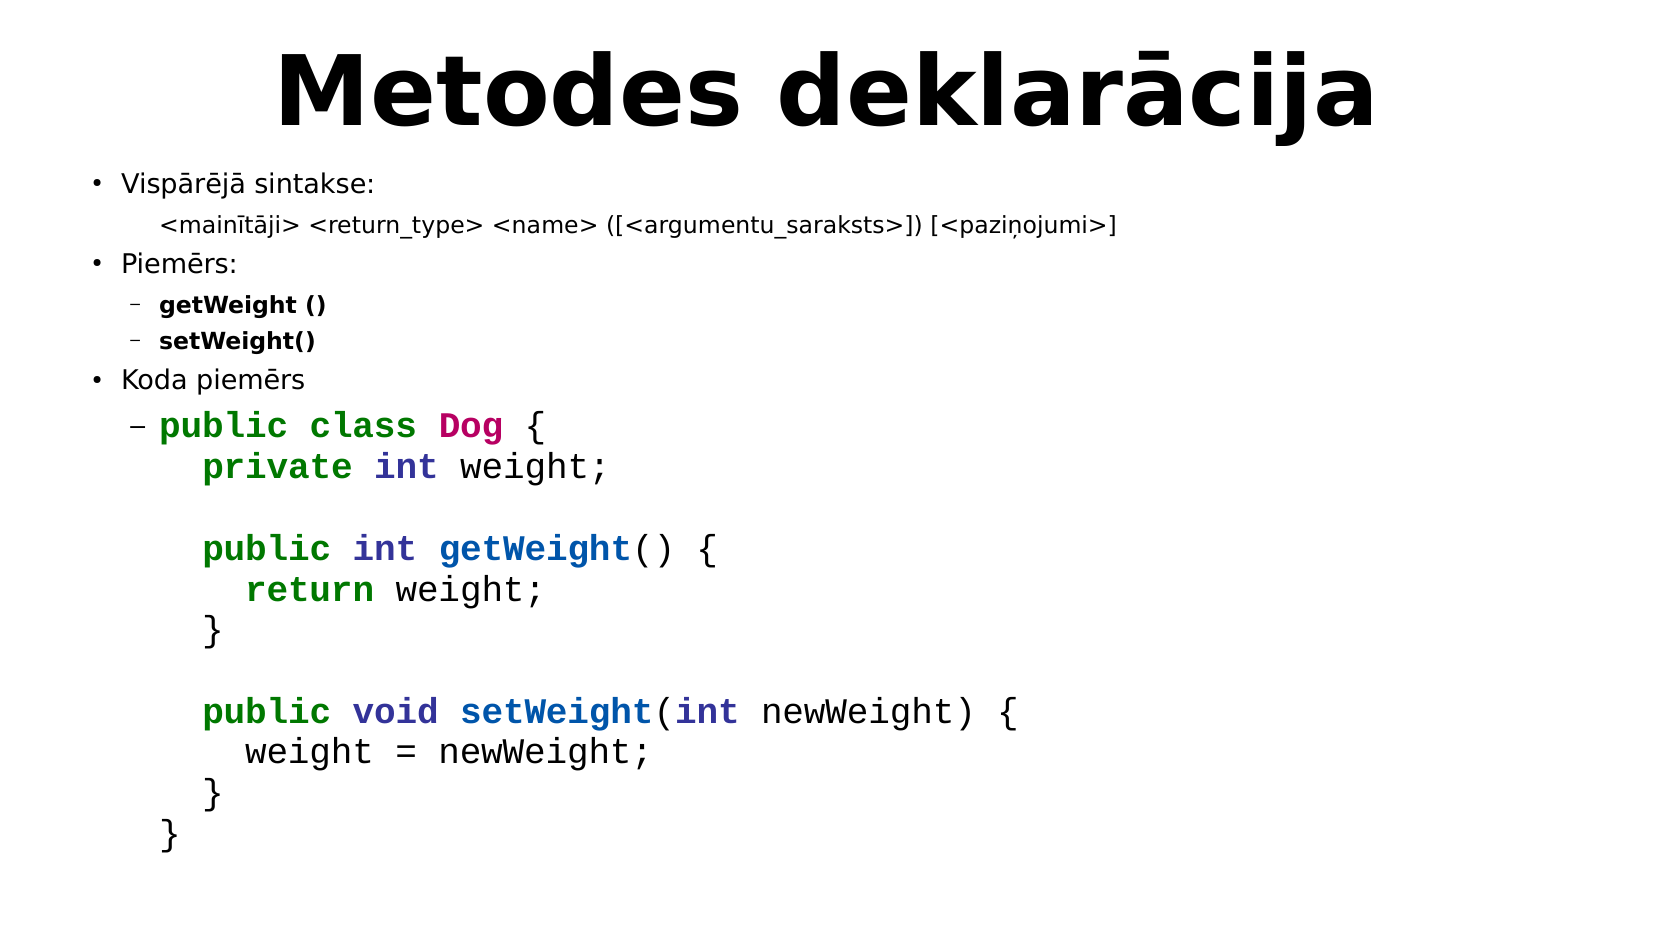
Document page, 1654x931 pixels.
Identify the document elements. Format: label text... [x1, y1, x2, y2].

title Metodes deklarācija [82, 34, 1571, 149]
list Vispārējā sintakse: <mainītāji> <return_type> <name> ([<argumentu_saraksts>]) [<paziņojumi>] Piemērs: getWeight () setWeight() Koda piemērs public class Dog { private int weight; public int getWeight() { return weight; } public void setWeight(int newWeight) { weight = newWeight; } } [82, 168, 1571, 869]
